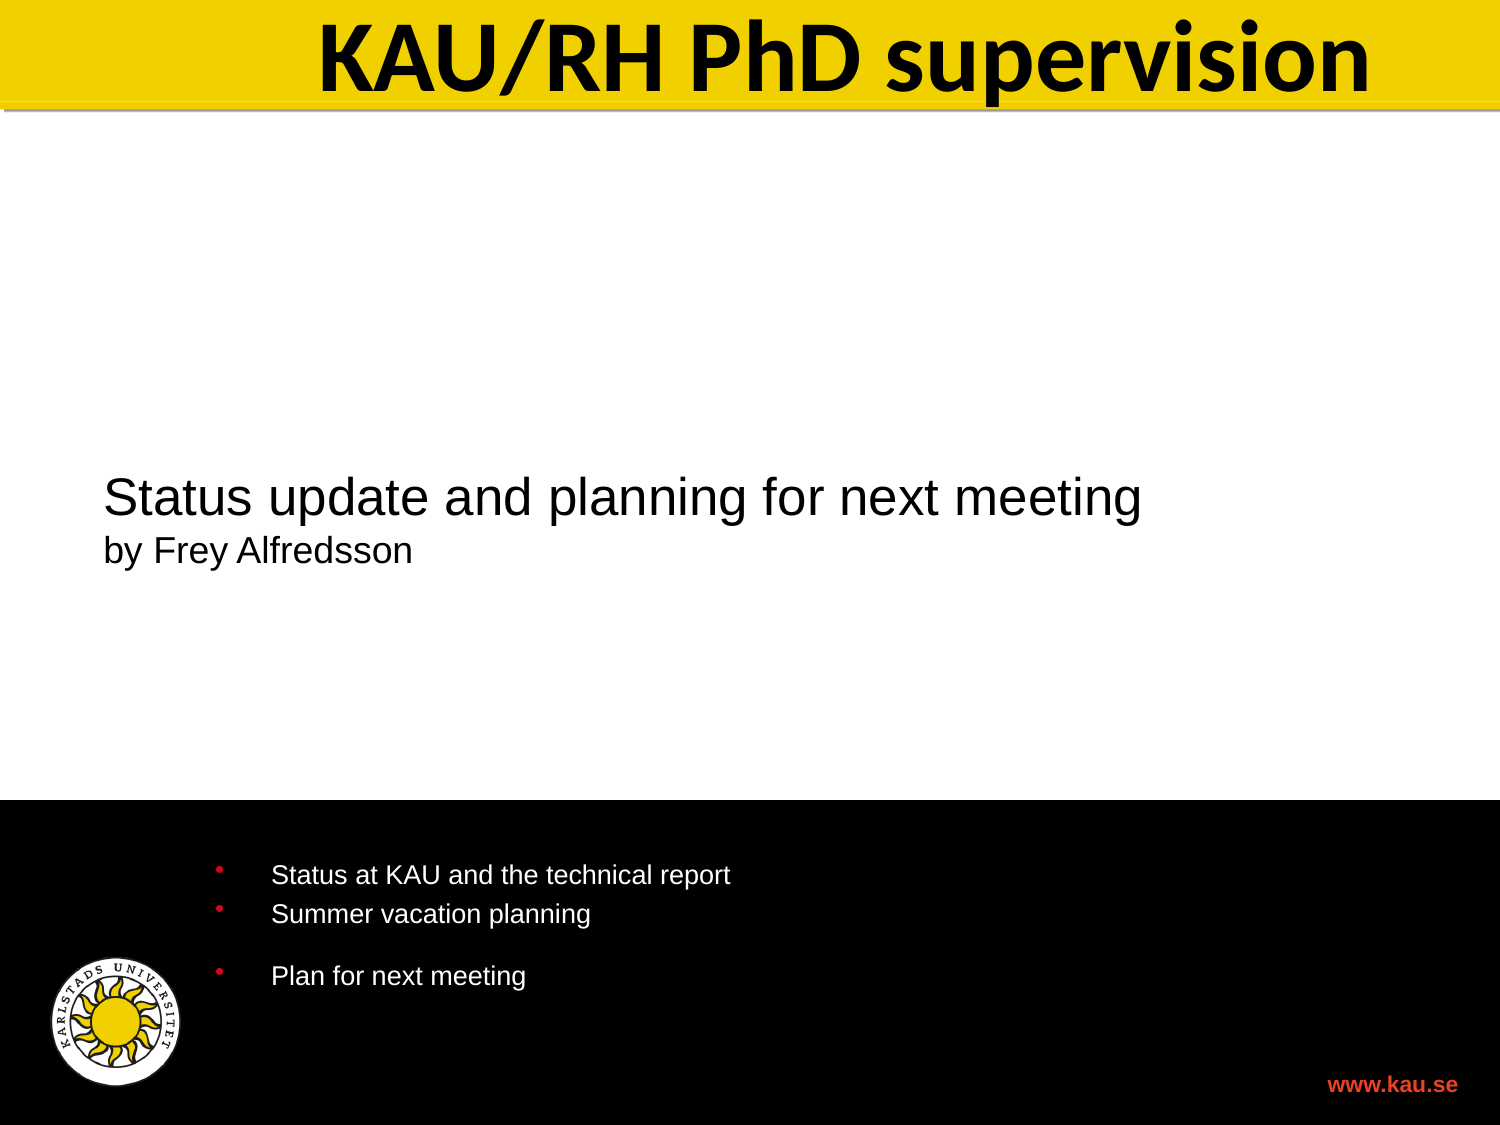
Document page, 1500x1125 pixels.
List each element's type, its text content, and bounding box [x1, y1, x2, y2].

list Status at KAU and the technical report Summer vacation planning Plan for next meeting [200, 810, 1388, 1091]
text_box Status update and planning for next meeting by Frey Alfredsson [88, 455, 1400, 579]
title KAU/RH PhD supervision [112, 0, 1388, 102]
picture [50, 948, 181, 1095]
